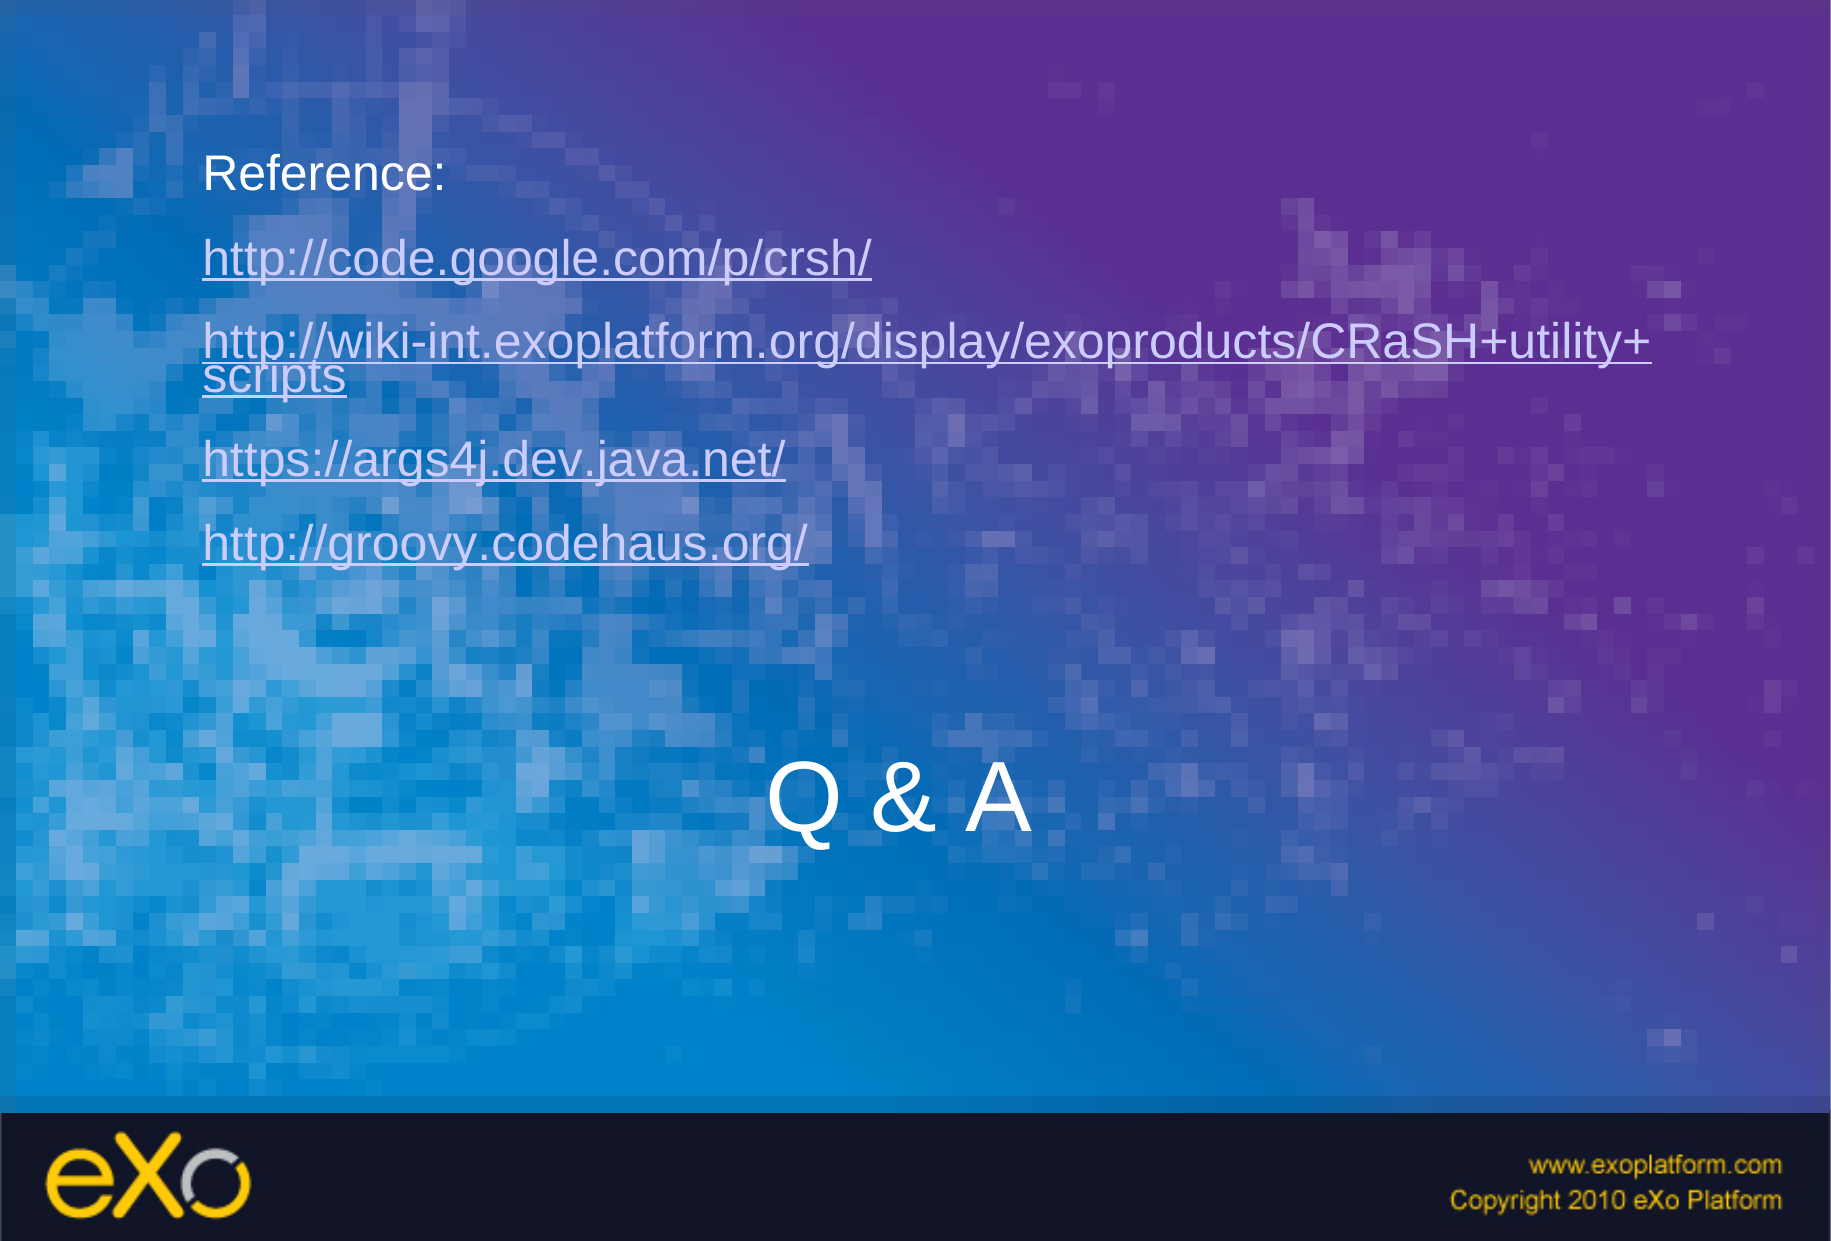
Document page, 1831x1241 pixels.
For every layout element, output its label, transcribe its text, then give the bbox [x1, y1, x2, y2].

text_box Reference: http://code.google.com/p/crsh/ http://wiki-int.exoplatform.org/display/exoproducts/CRaSH+utility+scripts https://args4j.dev.java.net/ http://groovy.codehaus.org/ [187, 150, 1688, 627]
picture [0, 0, 1831, 1241]
text_box Q & A [75, 674, 1723, 920]
